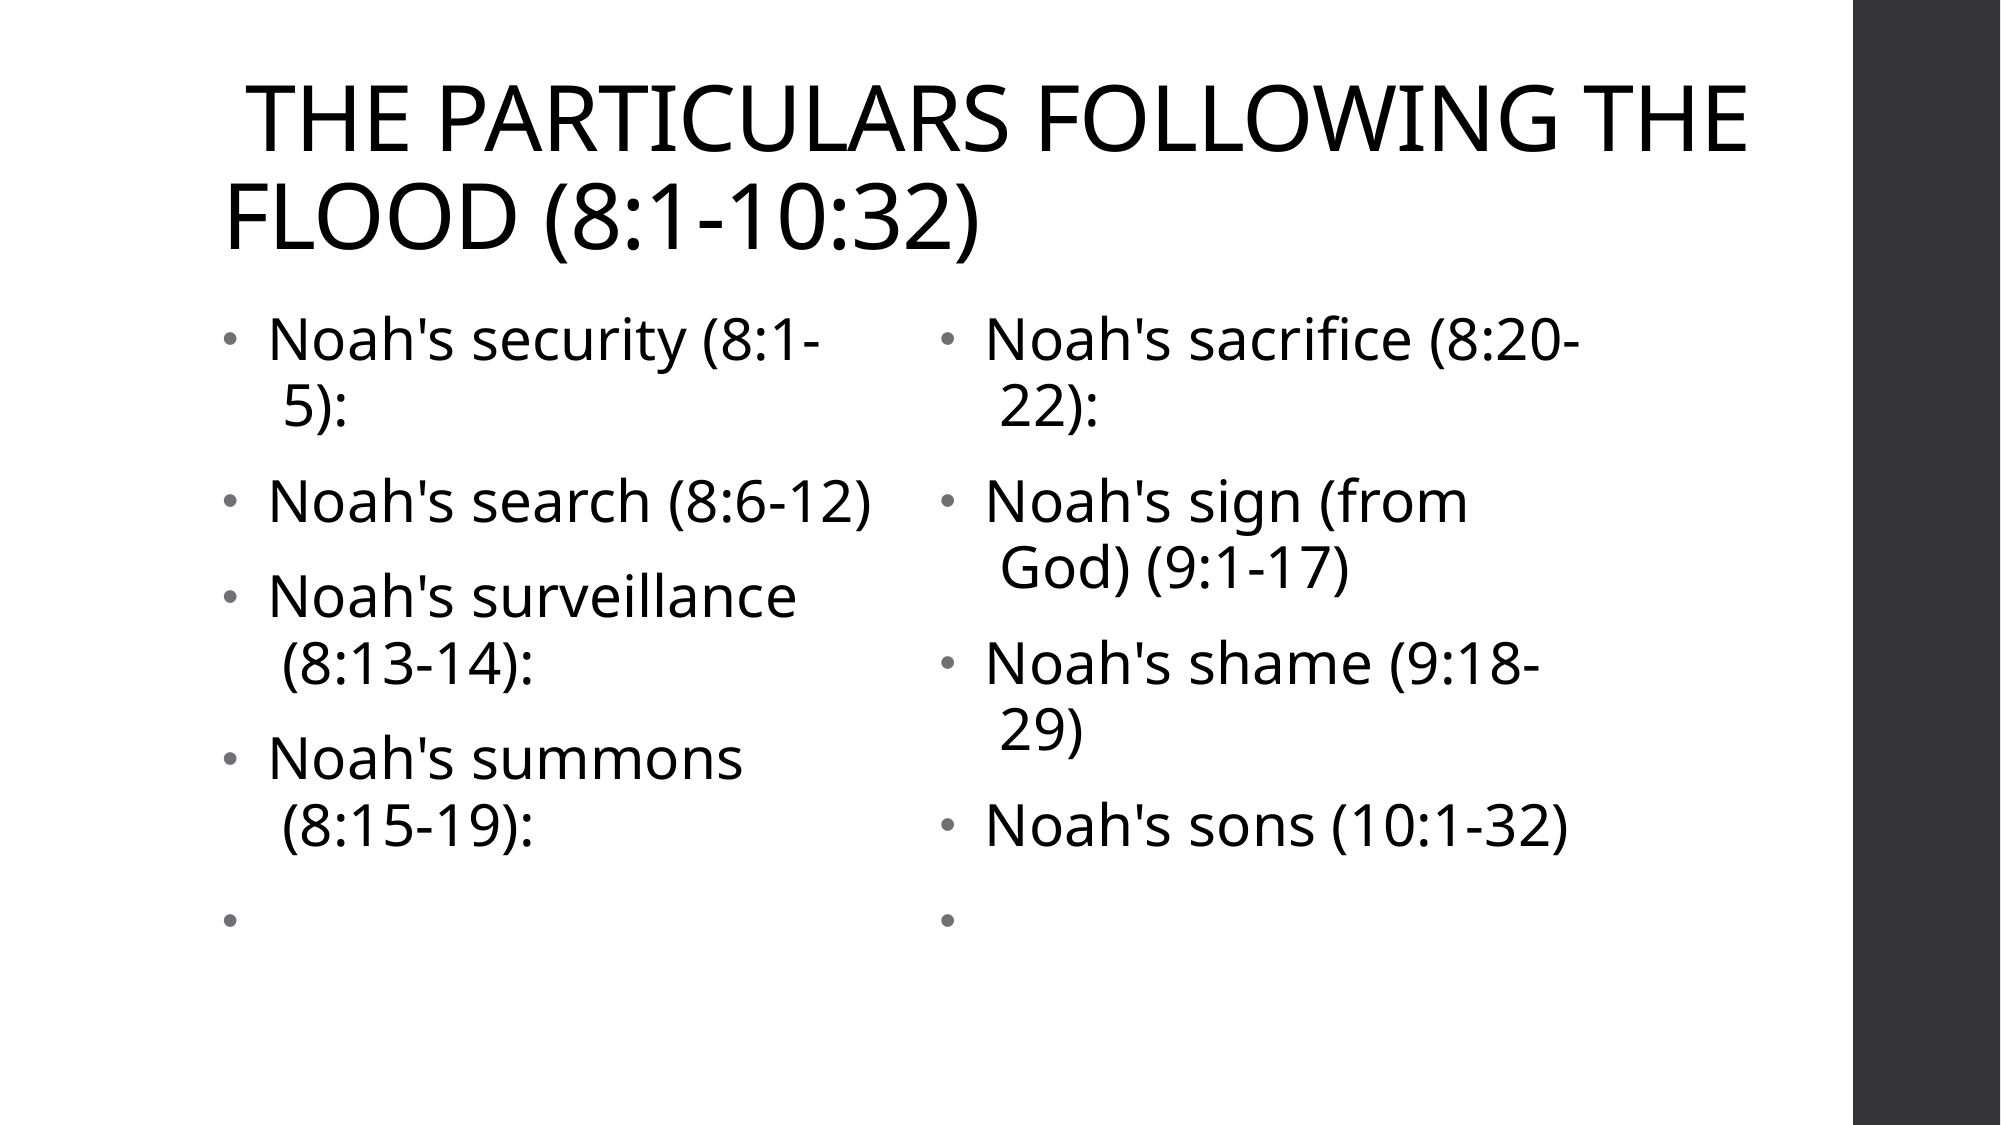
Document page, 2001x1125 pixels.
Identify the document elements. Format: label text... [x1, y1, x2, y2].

title THE PARTICULARS FOLLOWING THE FLOOD (8:1-10:32) [206, 60, 1797, 278]
list Noah's security (8:1-5): Noah's search (8:6-12) Noah's surveillance (8:13-14): Noah's summons (8:15-19): [207, 299, 900, 1014]
list Noah's sacrifice (8:20-22): Noah's sign (from God) (9:1-17) Noah's shame (9:18-29) Noah's sons (10:1-32) [924, 299, 1617, 1014]
